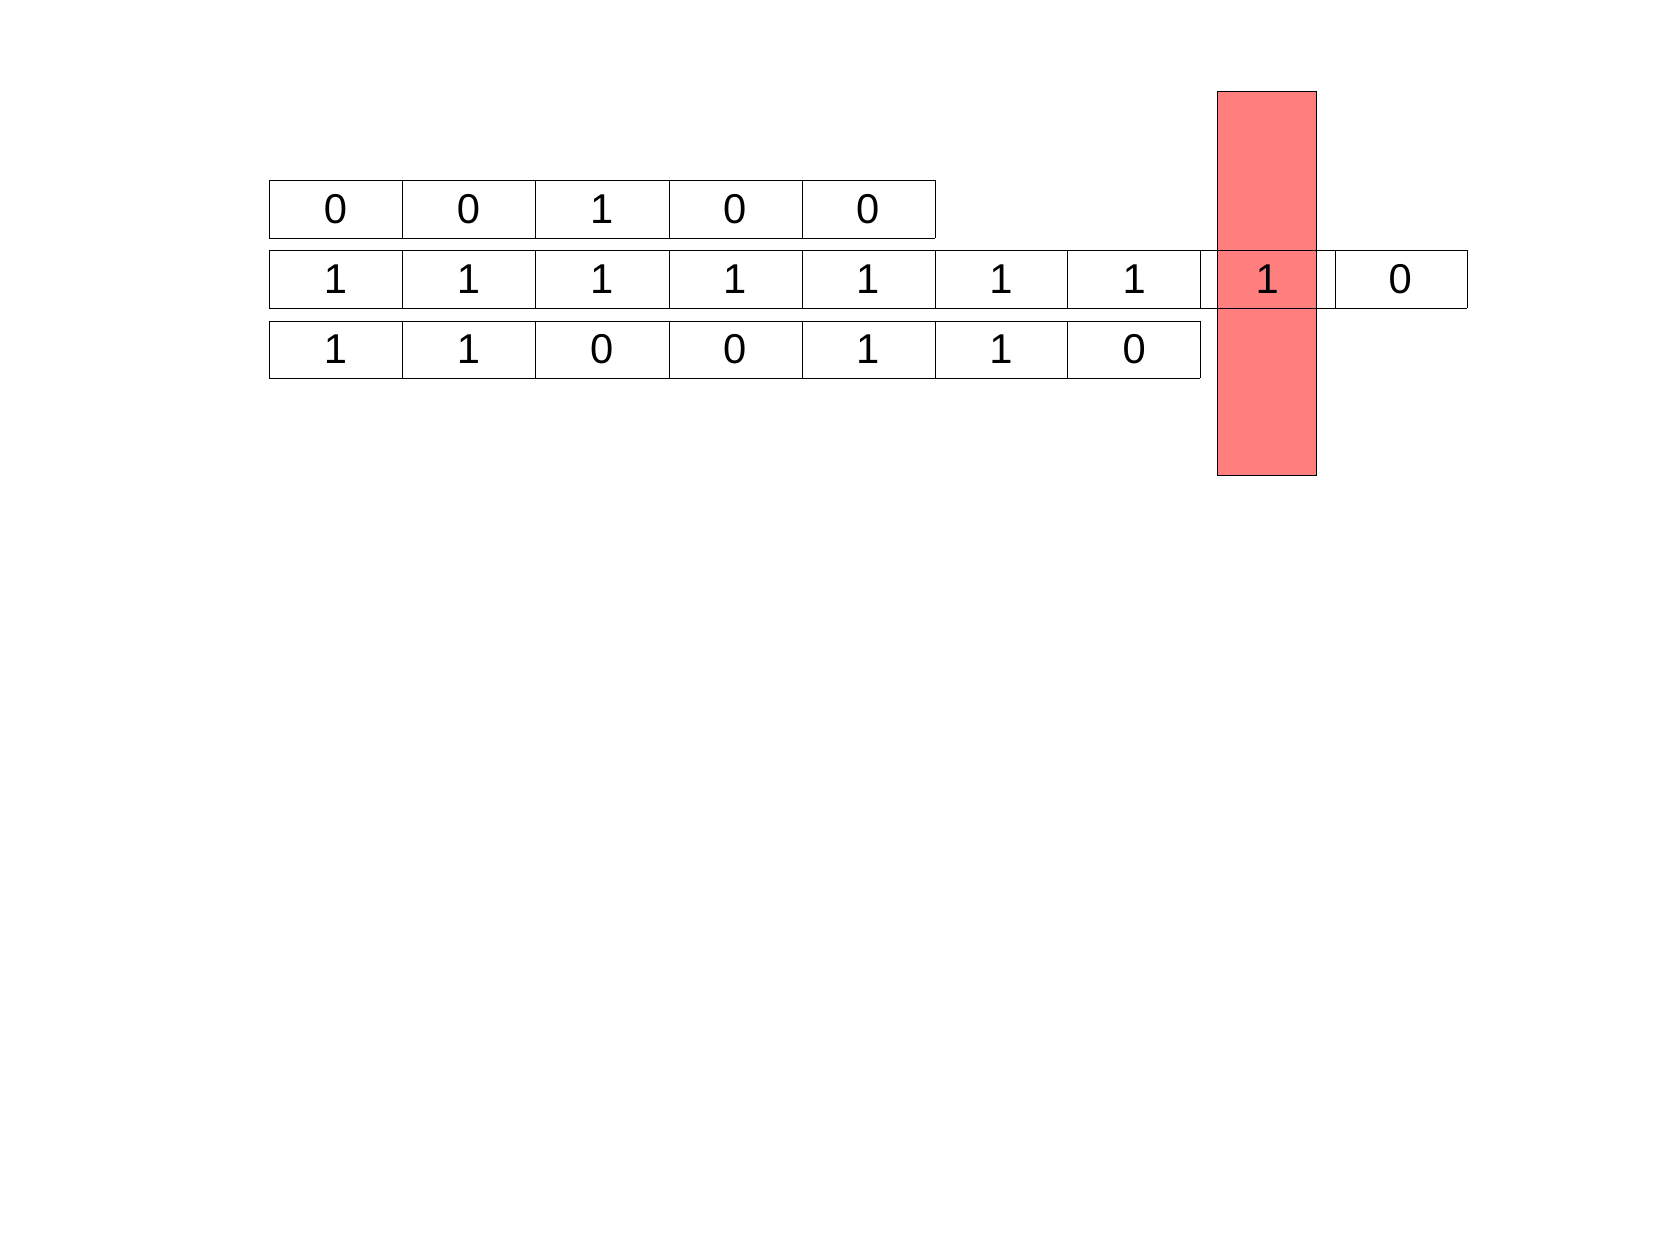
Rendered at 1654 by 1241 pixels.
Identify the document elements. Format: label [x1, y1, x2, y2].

text_box [1217, 91, 1317, 180]
chart [268, 180, 1470, 557]
